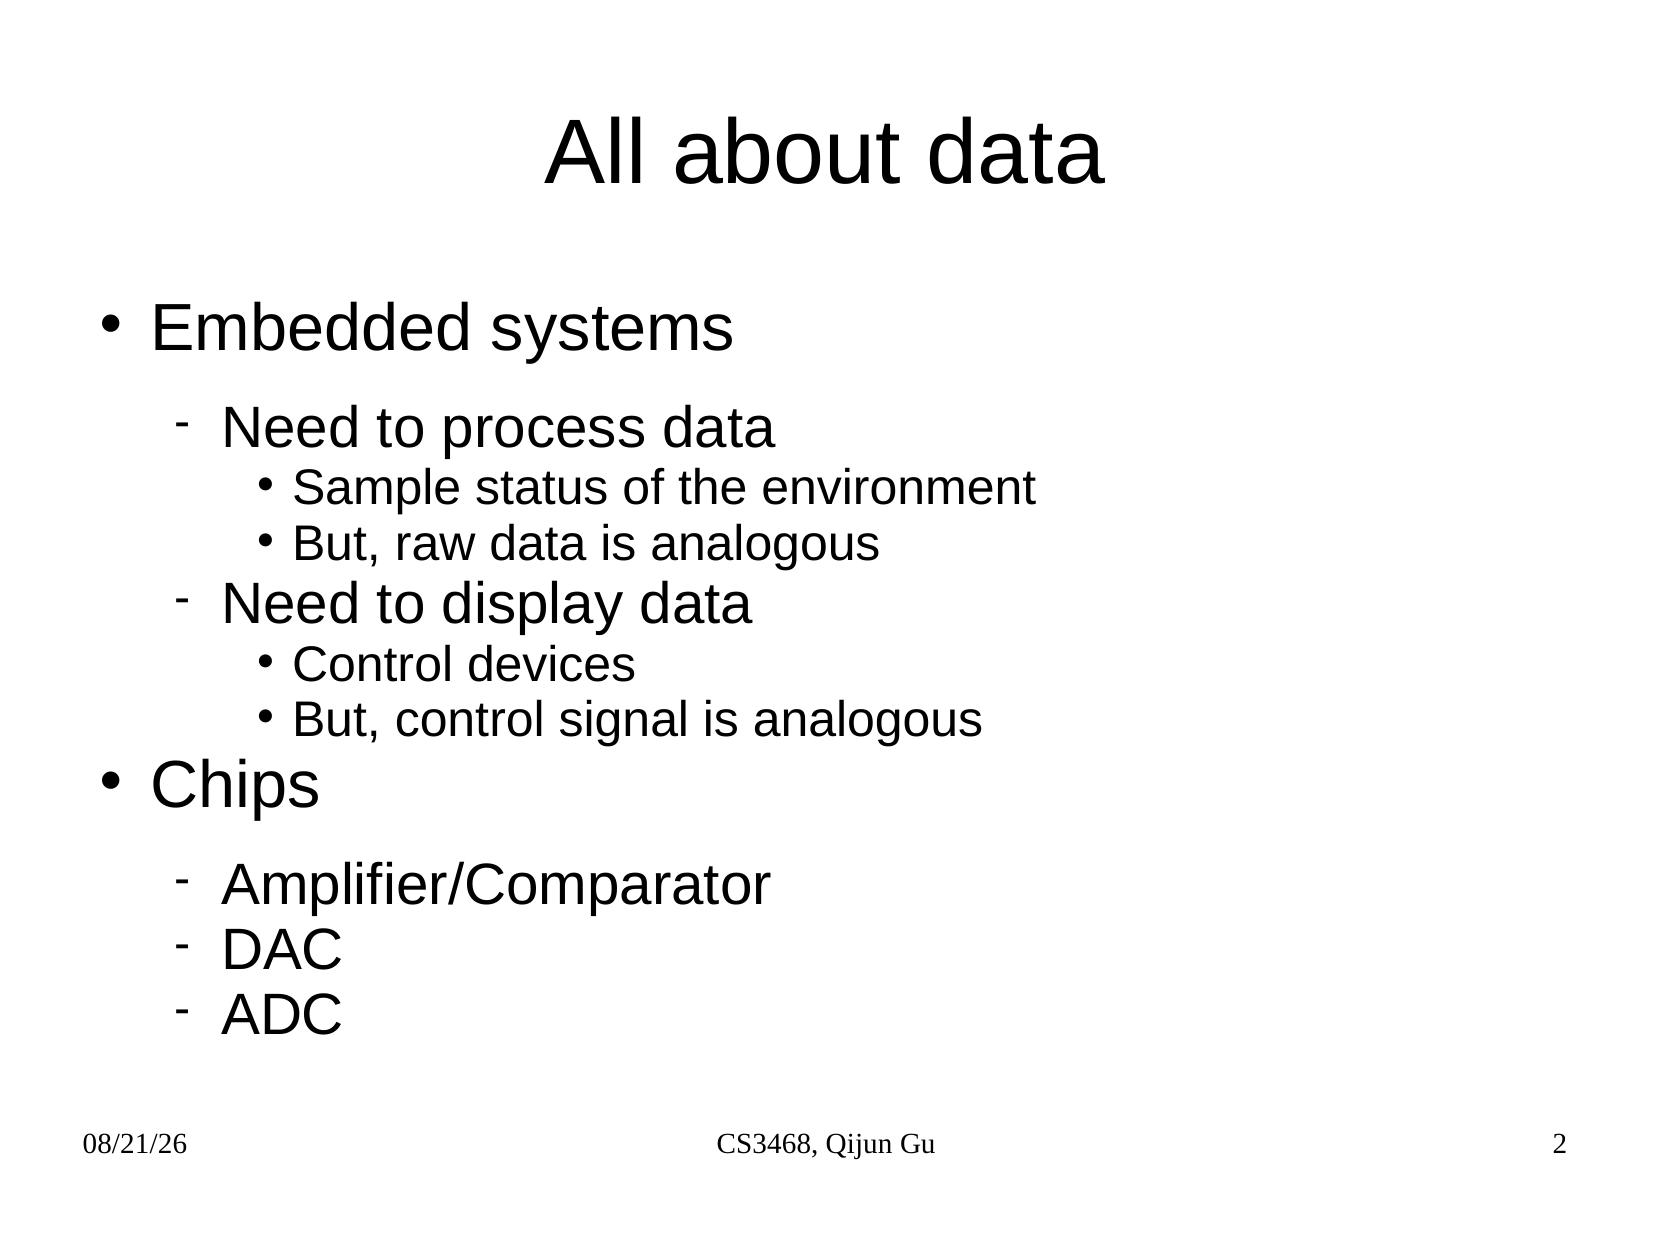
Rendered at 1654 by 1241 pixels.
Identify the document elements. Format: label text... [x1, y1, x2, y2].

list Embedded systems Need to process data Sample status of the environment But, raw data is analogous Need to display data Control devices But, control signal is analogous Chips Amplifier/Comparator DAC ADC [82, 290, 1568, 1131]
title All about data [82, 56, 1568, 247]
